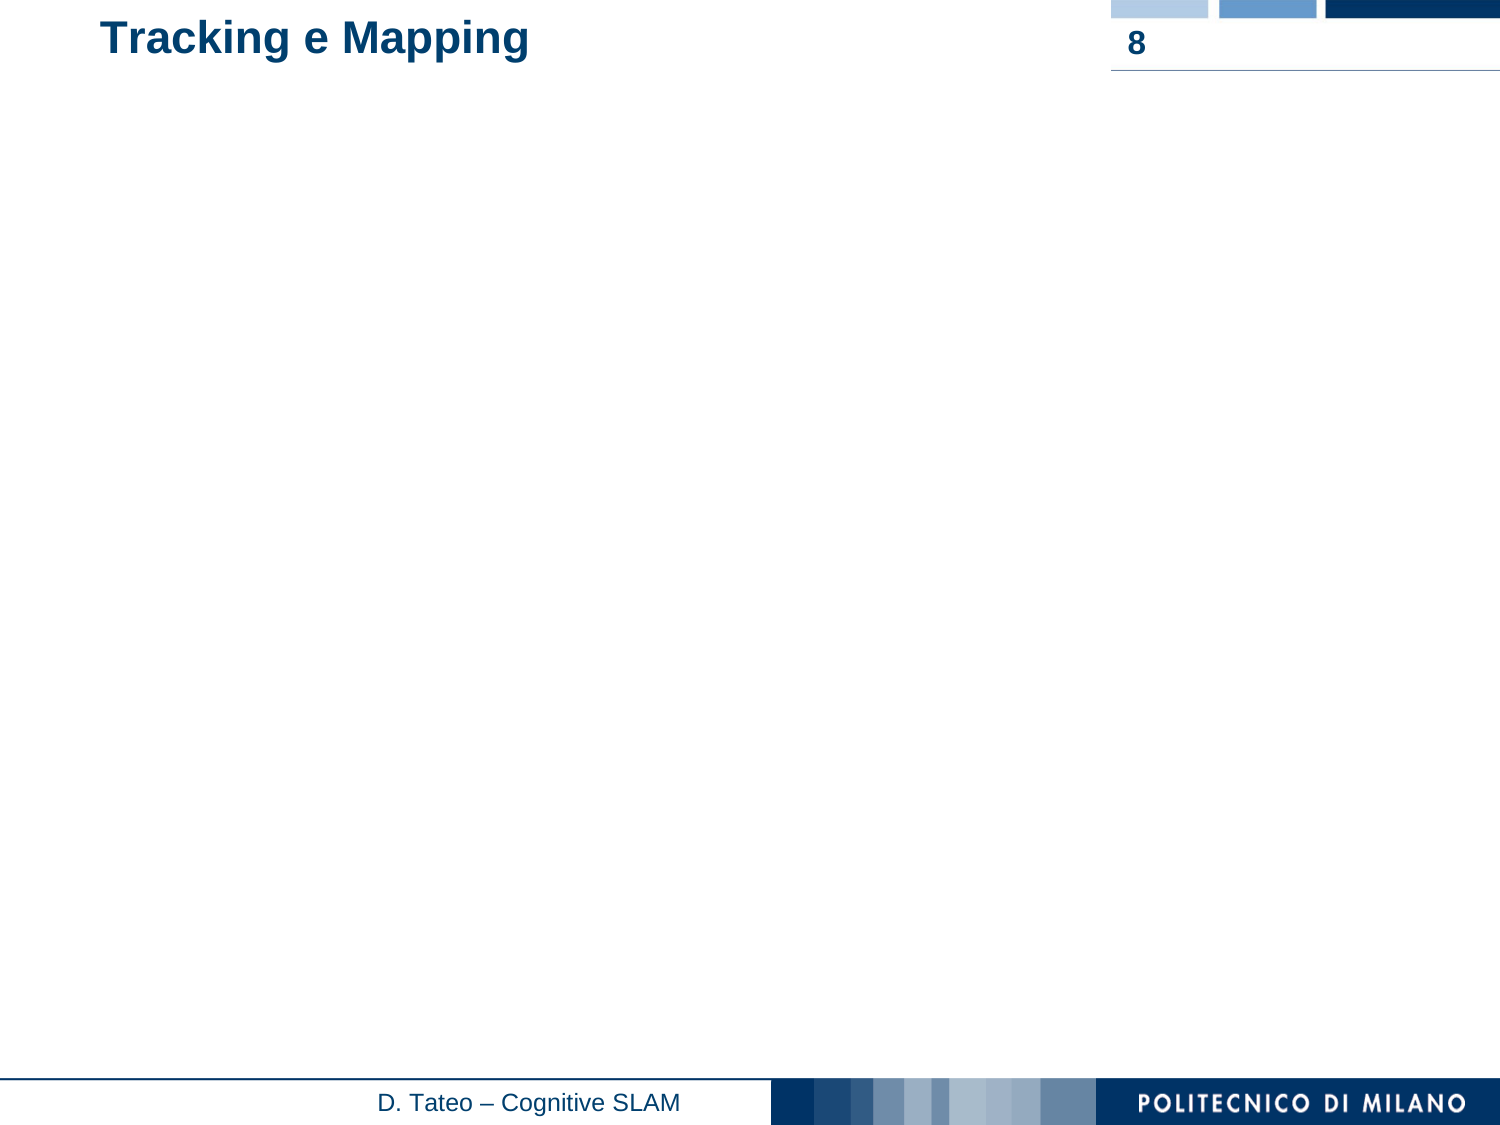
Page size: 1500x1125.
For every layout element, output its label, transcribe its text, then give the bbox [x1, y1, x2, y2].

title Tracking e Mapping [99, 12, 1075, 150]
picture [0, 1074, 1500, 1125]
picture [1103, 0, 1500, 74]
